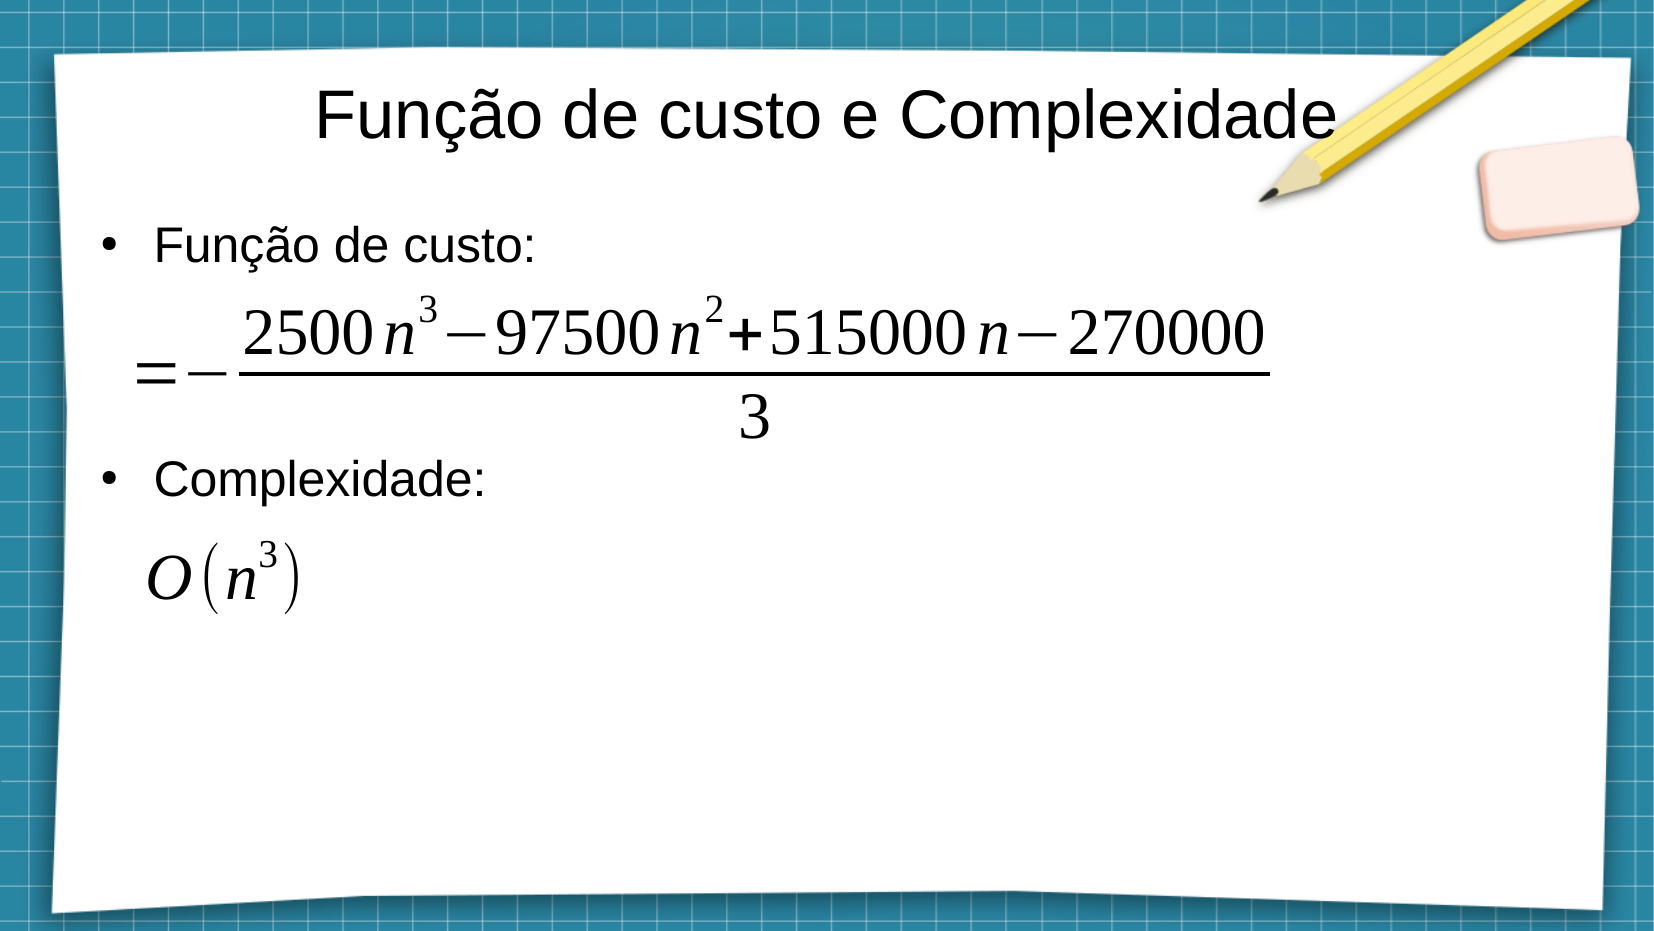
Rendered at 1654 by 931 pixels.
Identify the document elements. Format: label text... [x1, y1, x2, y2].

list Função de custo: Complexidade: [82, 217, 1571, 758]
chart [145, 531, 304, 619]
title Função de custo e Complexidade [82, 37, 1571, 193]
picture [0, 0, 1654, 931]
chart [129, 286, 1274, 454]
